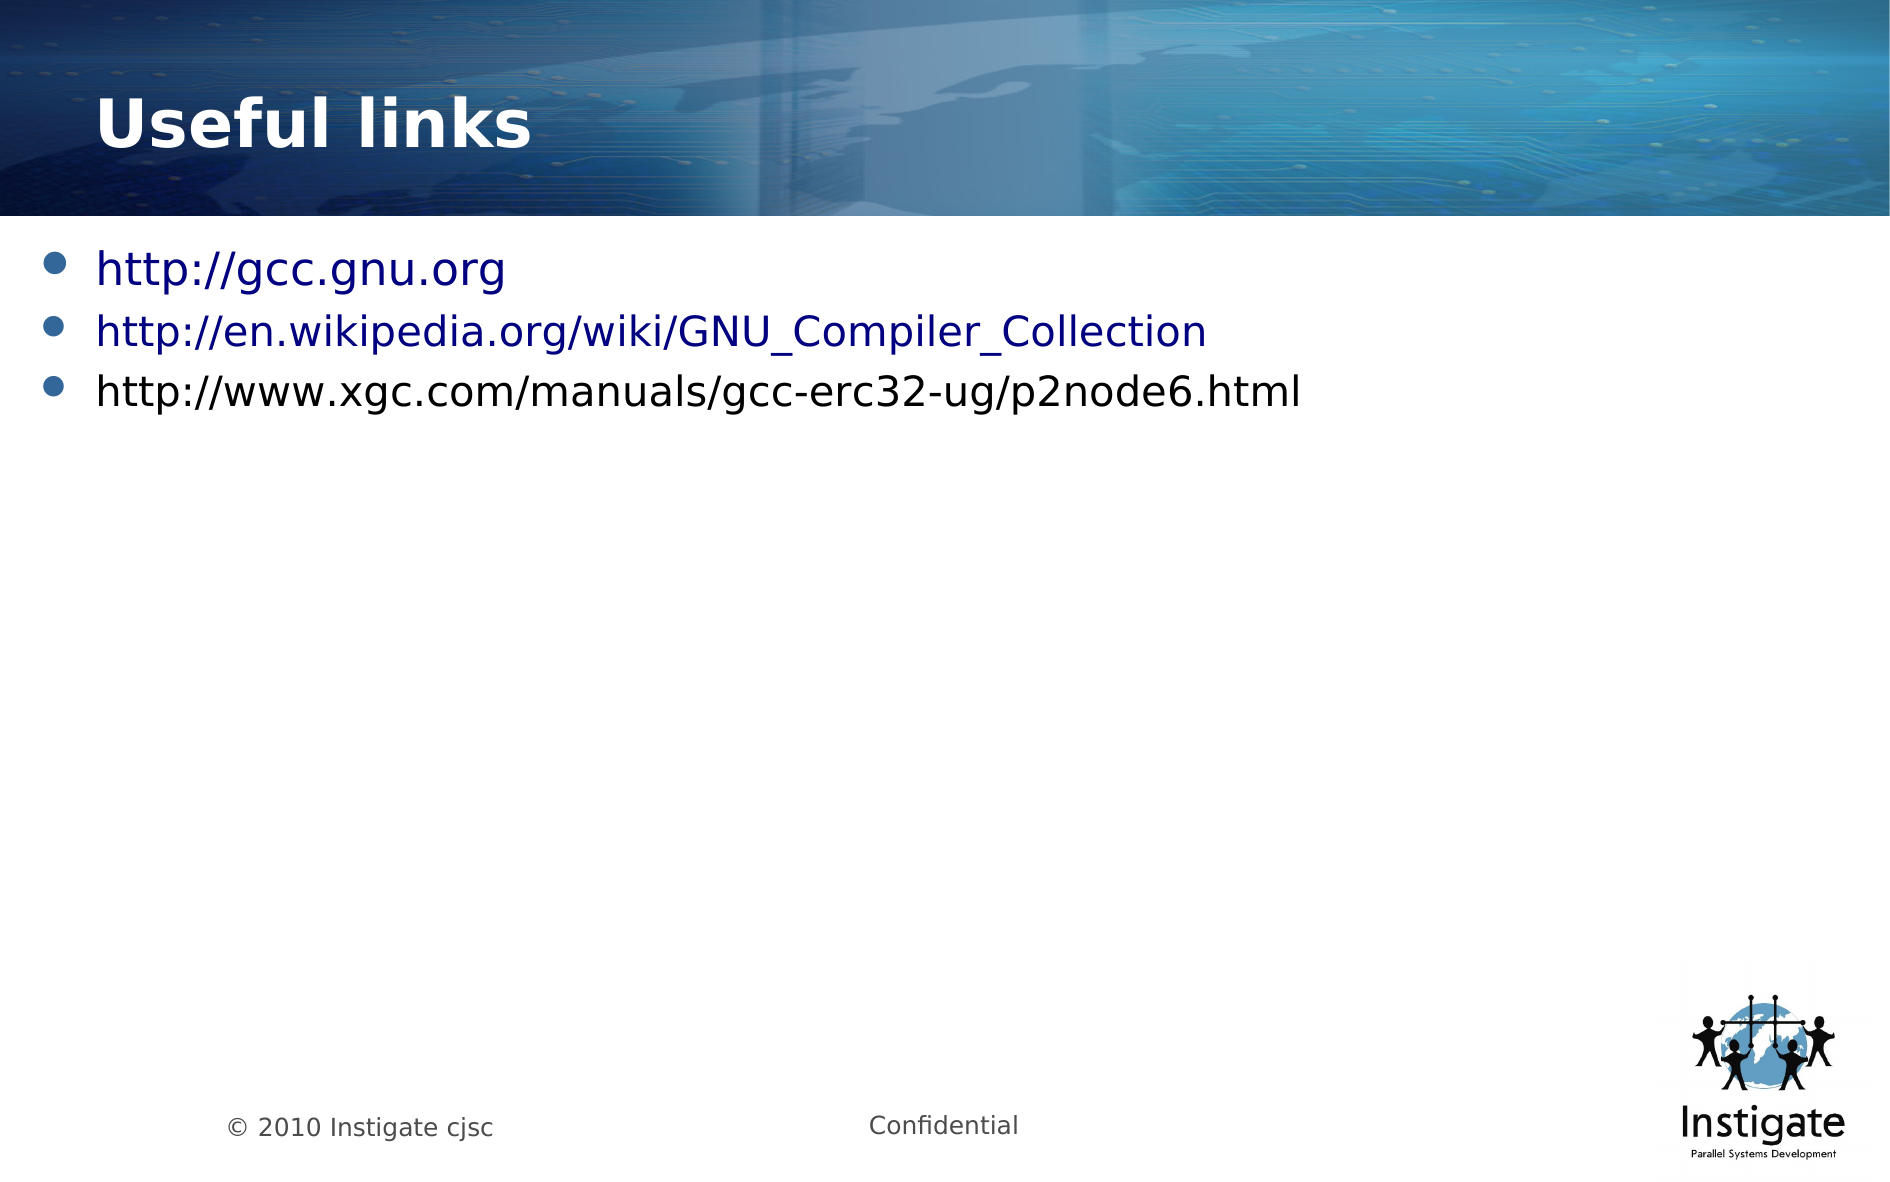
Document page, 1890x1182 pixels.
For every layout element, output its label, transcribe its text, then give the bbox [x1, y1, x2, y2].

picture [1650, 956, 1876, 1182]
title Useful links [94, 54, 1793, 210]
list http://gcc.gnu.org http://en.wikipedia.org/wiki/GNU_Compiler_Collection http://www.xgc.com/manuals/gcc-erc32-ug/p2node6.html [37, 247, 1810, 1013]
picture [0, 0, 1890, 216]
